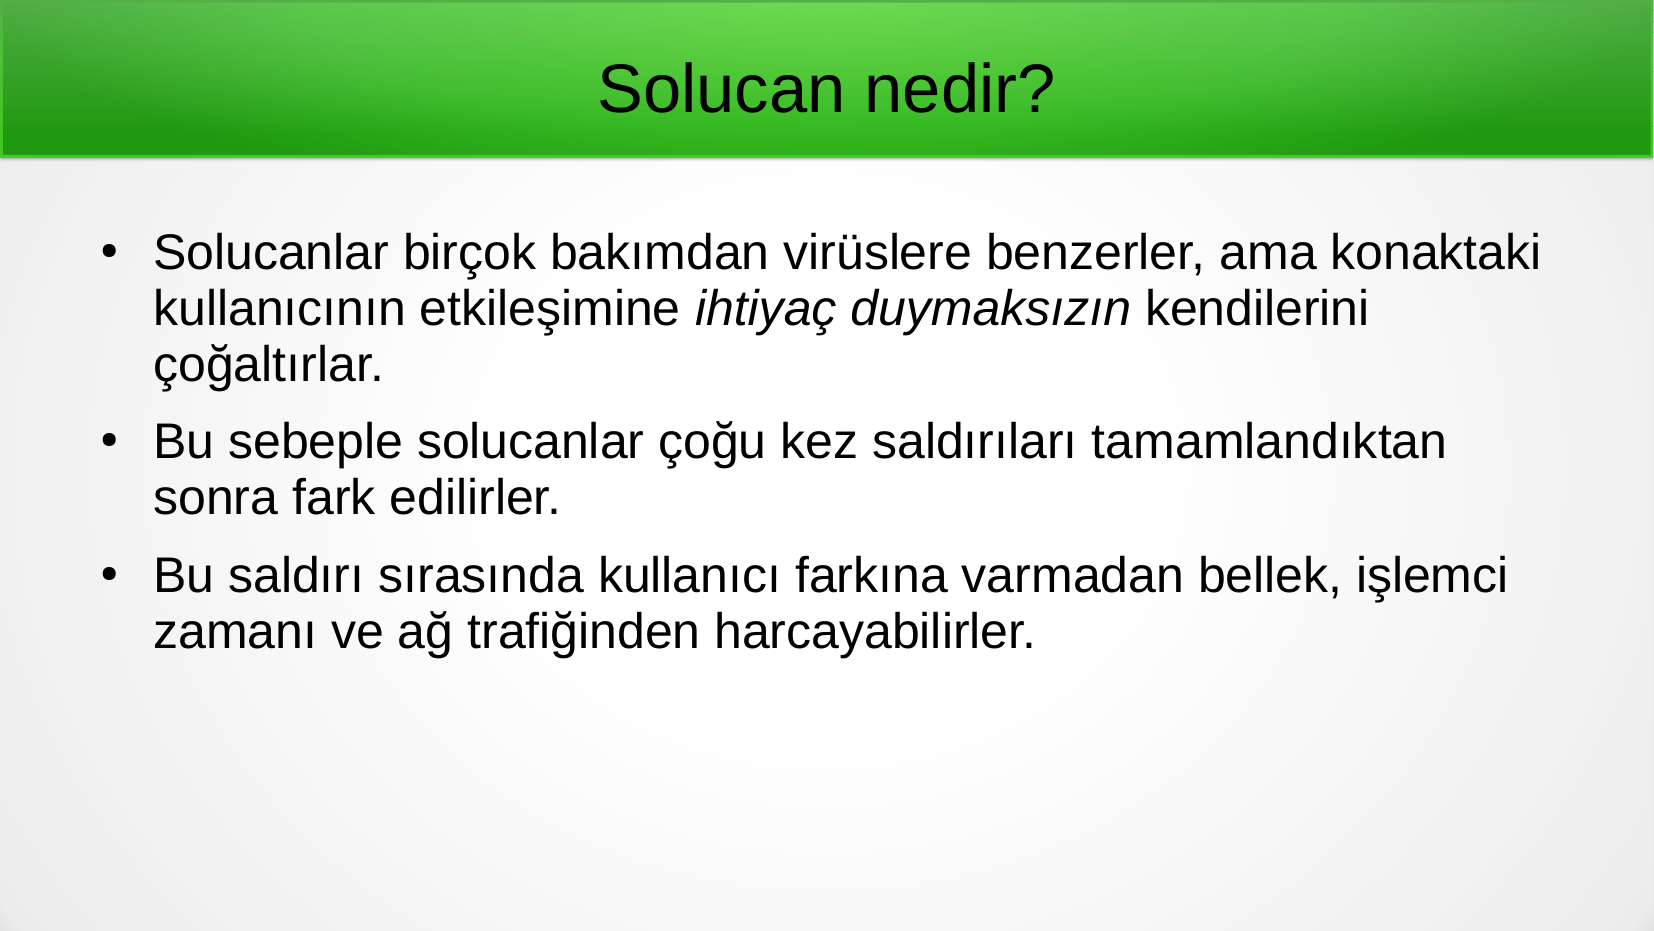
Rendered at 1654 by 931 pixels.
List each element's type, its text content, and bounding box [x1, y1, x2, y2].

title Solucan nedir? [82, 35, 1571, 142]
list Solucanlar birçok bakımdan virüslere benzerler, ama konaktaki kullanıcının etkileşimine ihtiyaç duymaksızın kendilerini çoğaltırlar. Bu sebeple solucanlar çoğu kez saldırıları tamamlandıktan sonra fark edilirler. Bu saldırı sırasında kullanıcı farkına varmadan bellek, işlemci zamanı ve ağ trafiğinden harcayabilirler. [82, 224, 1571, 764]
